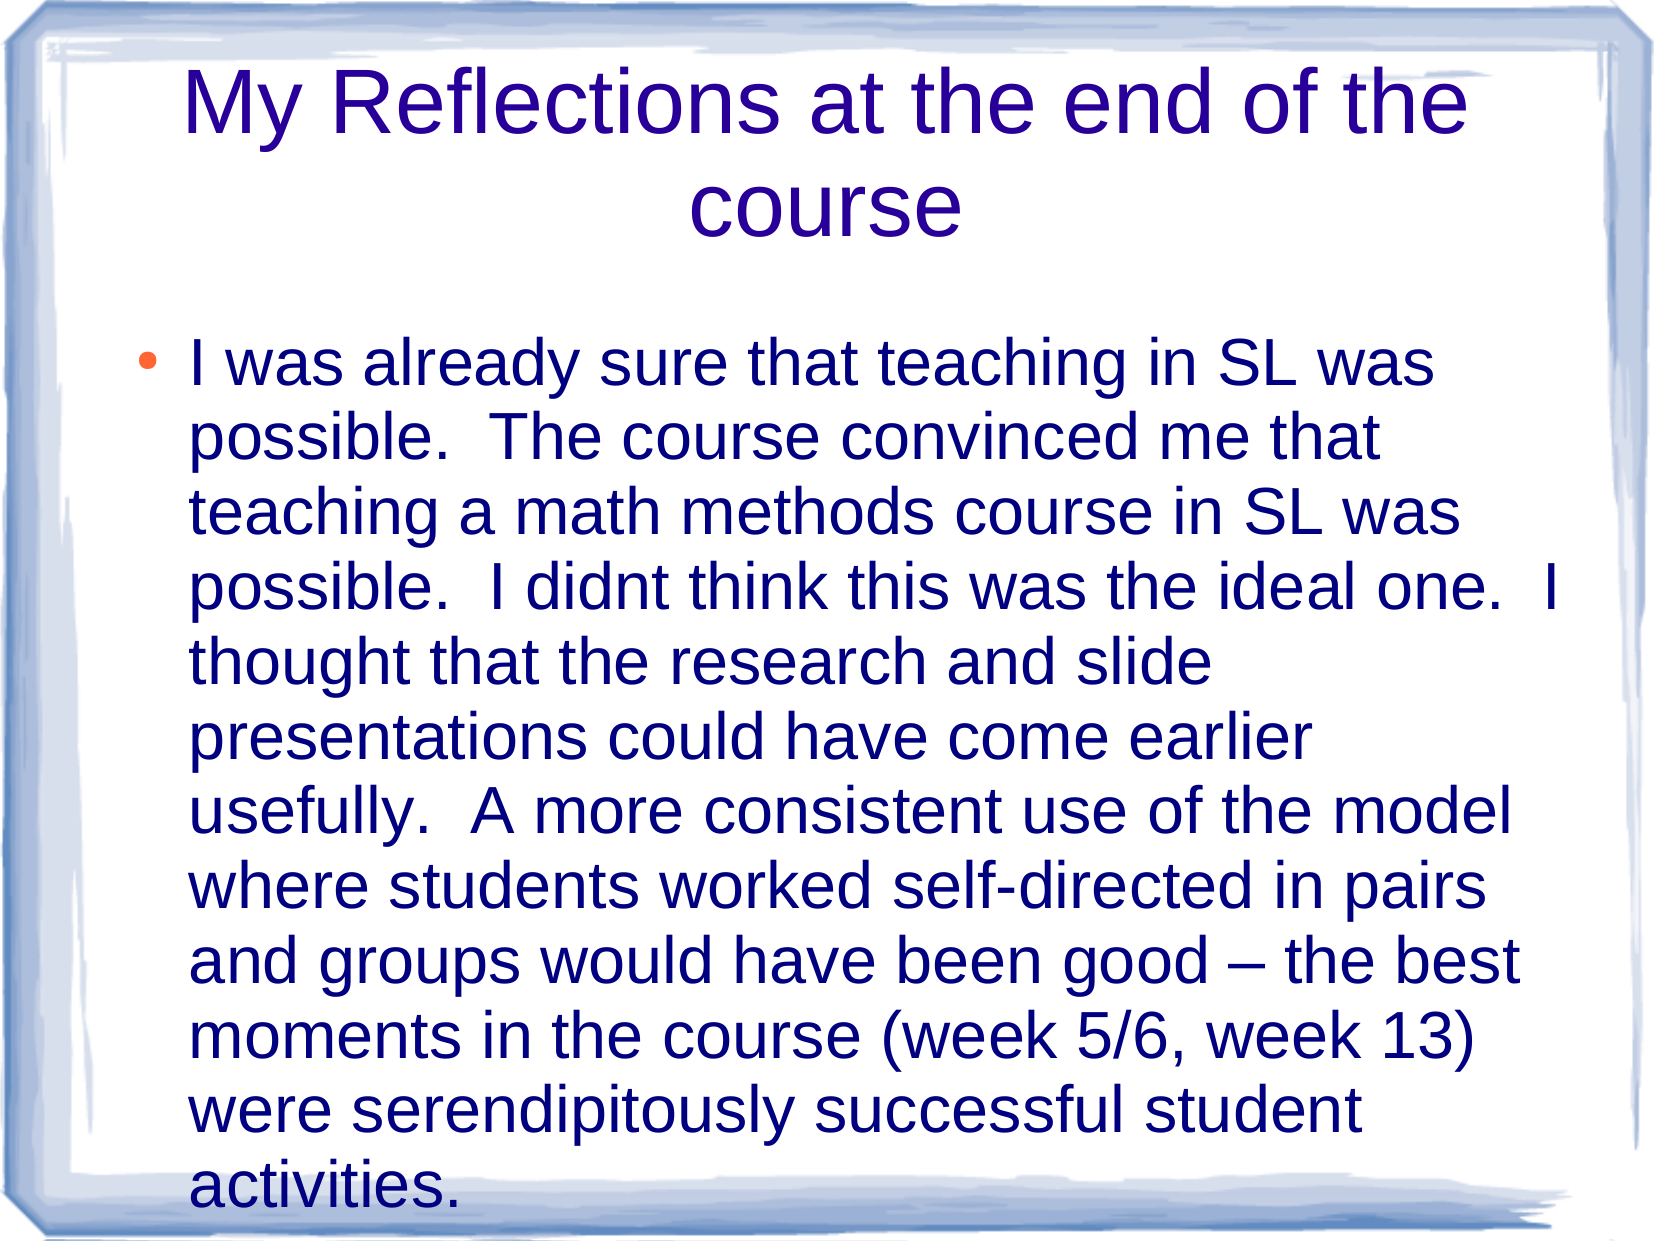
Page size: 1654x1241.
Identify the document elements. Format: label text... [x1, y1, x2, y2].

picture [0, 0, 1654, 1241]
title My Reflections at the end of the course [82, 50, 1571, 256]
list I was already sure that teaching in SL was possible. The course convinced me that teaching a math methods course in SL was possible. I didnt think this was the ideal one. I thought that the research and slide presentations could have come earlier usefully. A more consistent use of the model where students worked self-directed in pairs and groups would have been good – the best moments in the course (week 5/6, week 13) were serendipitously successful student activities. [118, 324, 1571, 1223]
